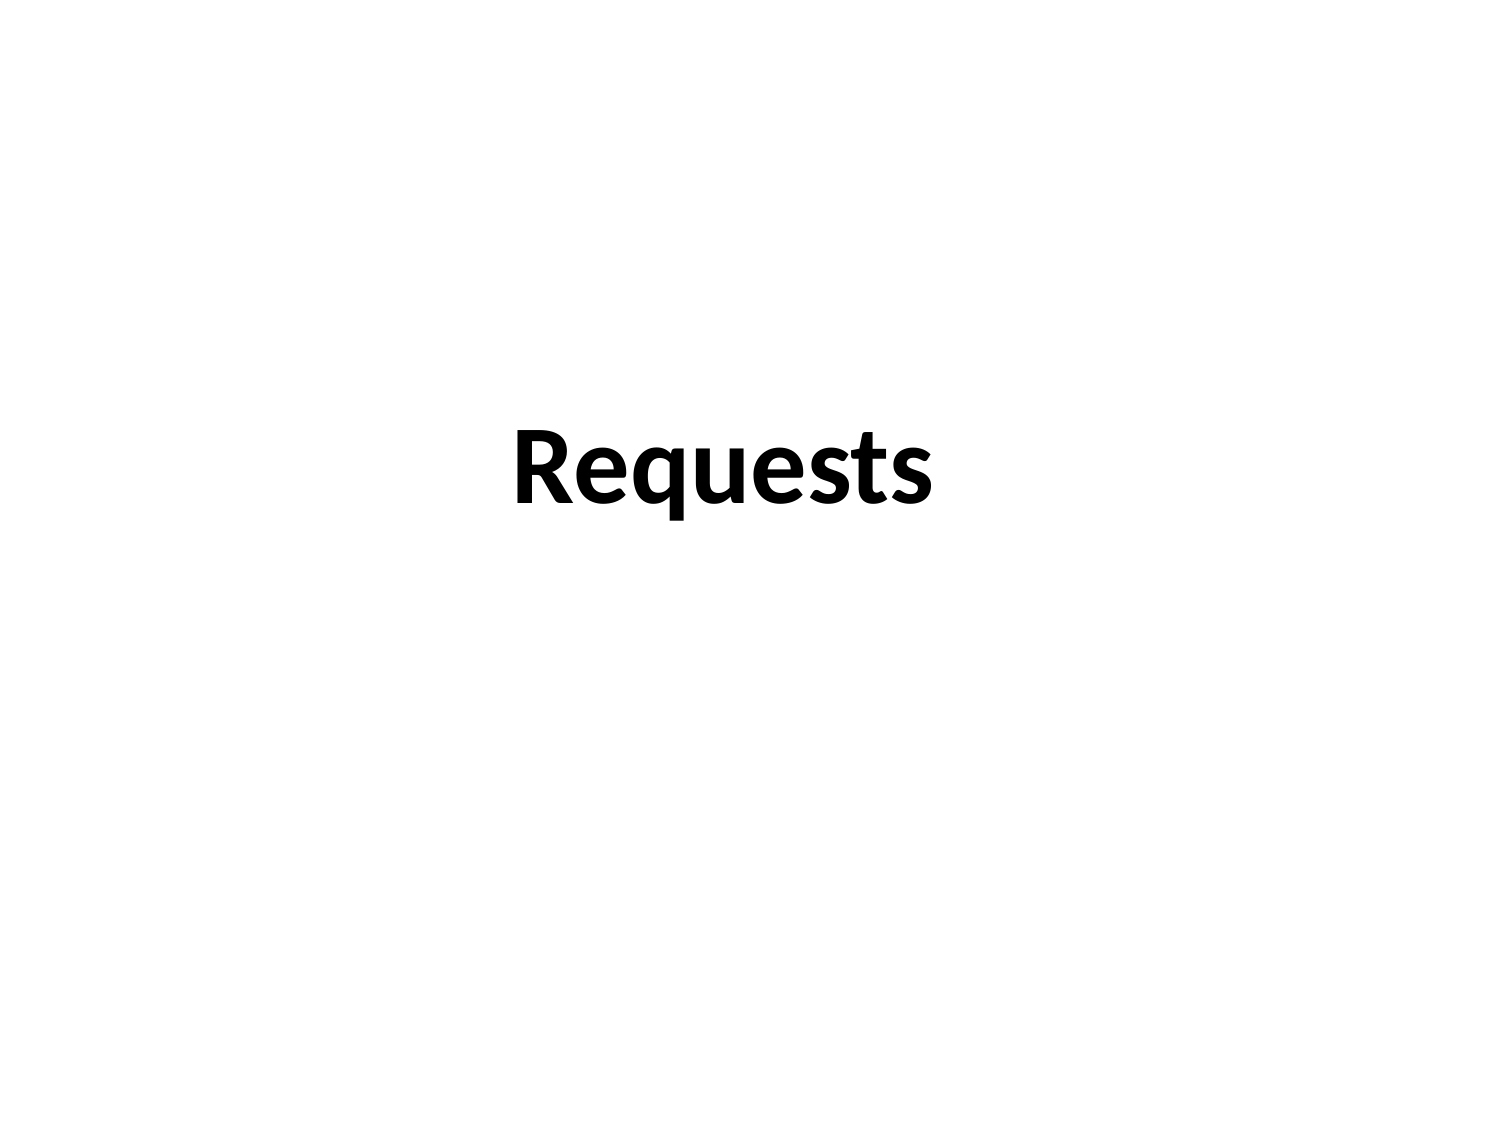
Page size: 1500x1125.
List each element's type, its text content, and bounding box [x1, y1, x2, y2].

text_box Requests [59, 383, 1388, 534]
